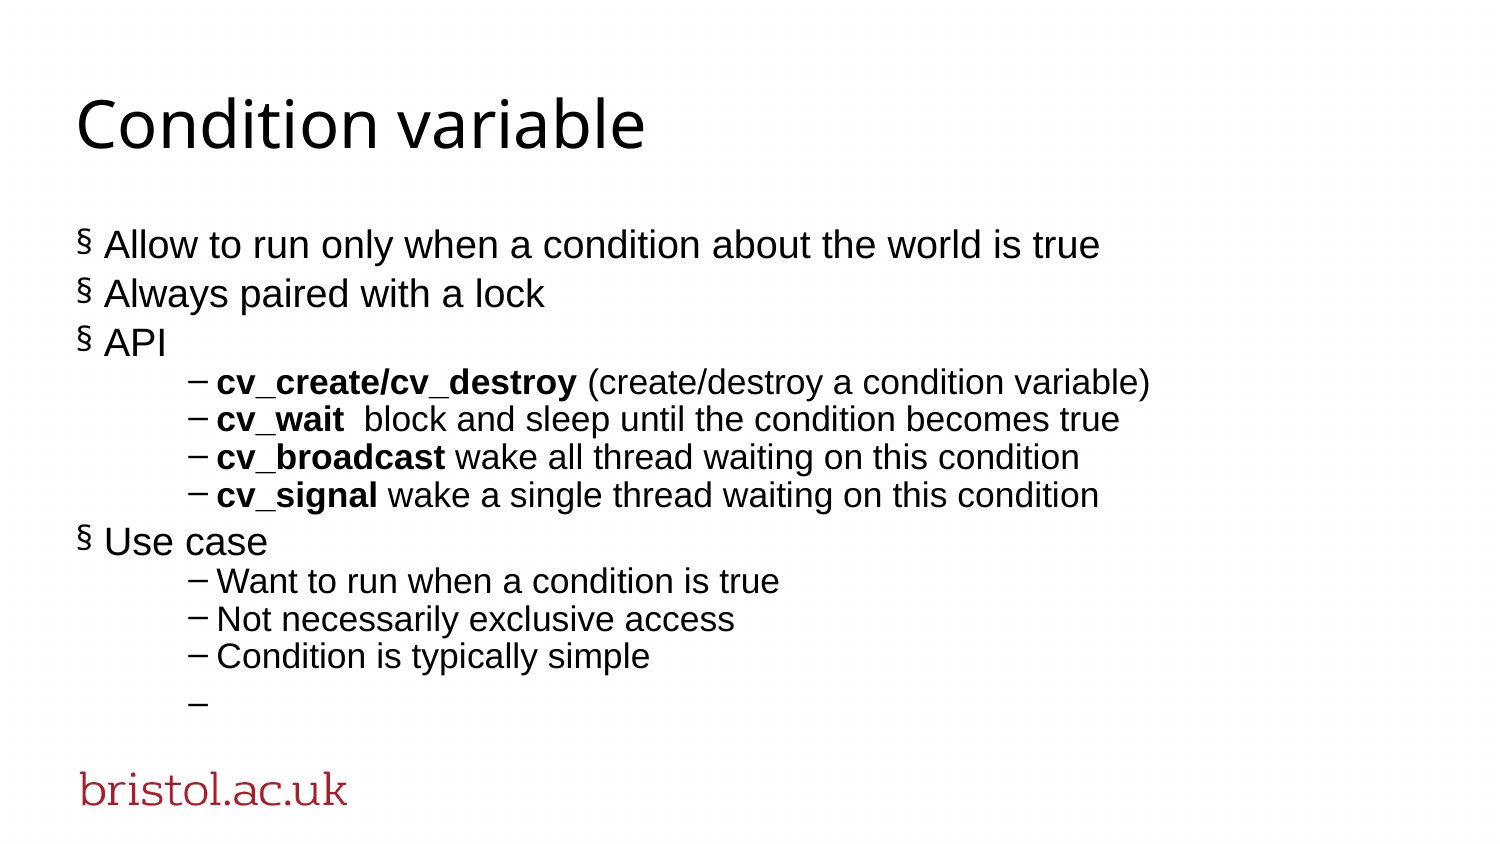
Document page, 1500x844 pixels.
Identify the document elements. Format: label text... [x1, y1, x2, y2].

title Condition variable [60, 44, 1440, 209]
list Allow to run only when a condition about the world is true Always paired with a lock API cv_create/cv_destroy (create/destroy a condition variable) cv_wait block and sleep until the condition becomes true cv_broadcast wake all thread waiting on this condition cv_signal wake a single thread waiting on this condition Use case Want to run when a condition is true Not necessarily exclusive access Condition is typically simple [60, 224, 1440, 699]
